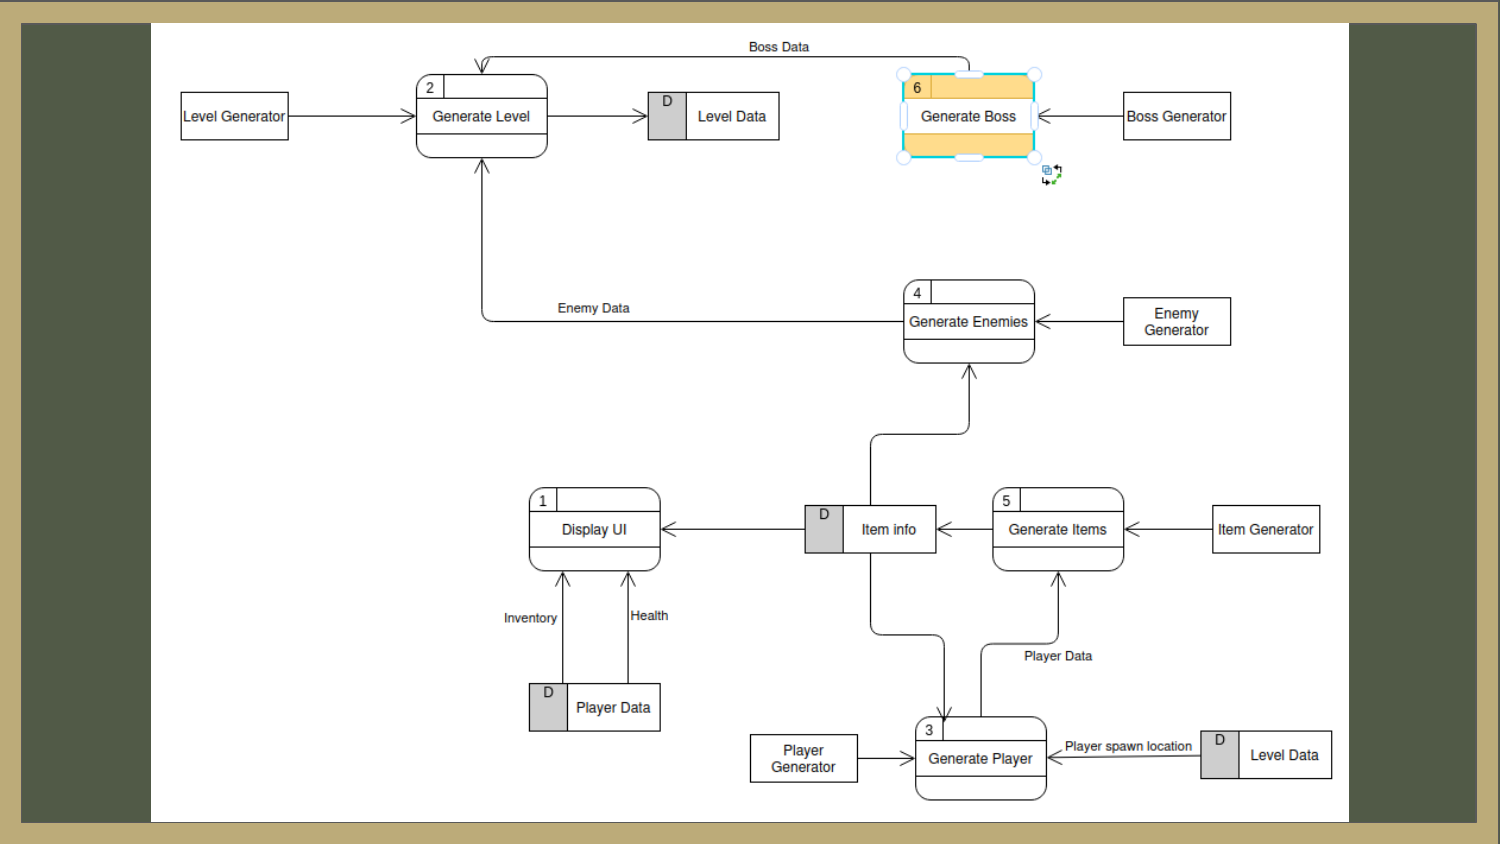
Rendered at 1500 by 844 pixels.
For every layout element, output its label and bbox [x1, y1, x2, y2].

picture [151, 23, 1349, 822]
